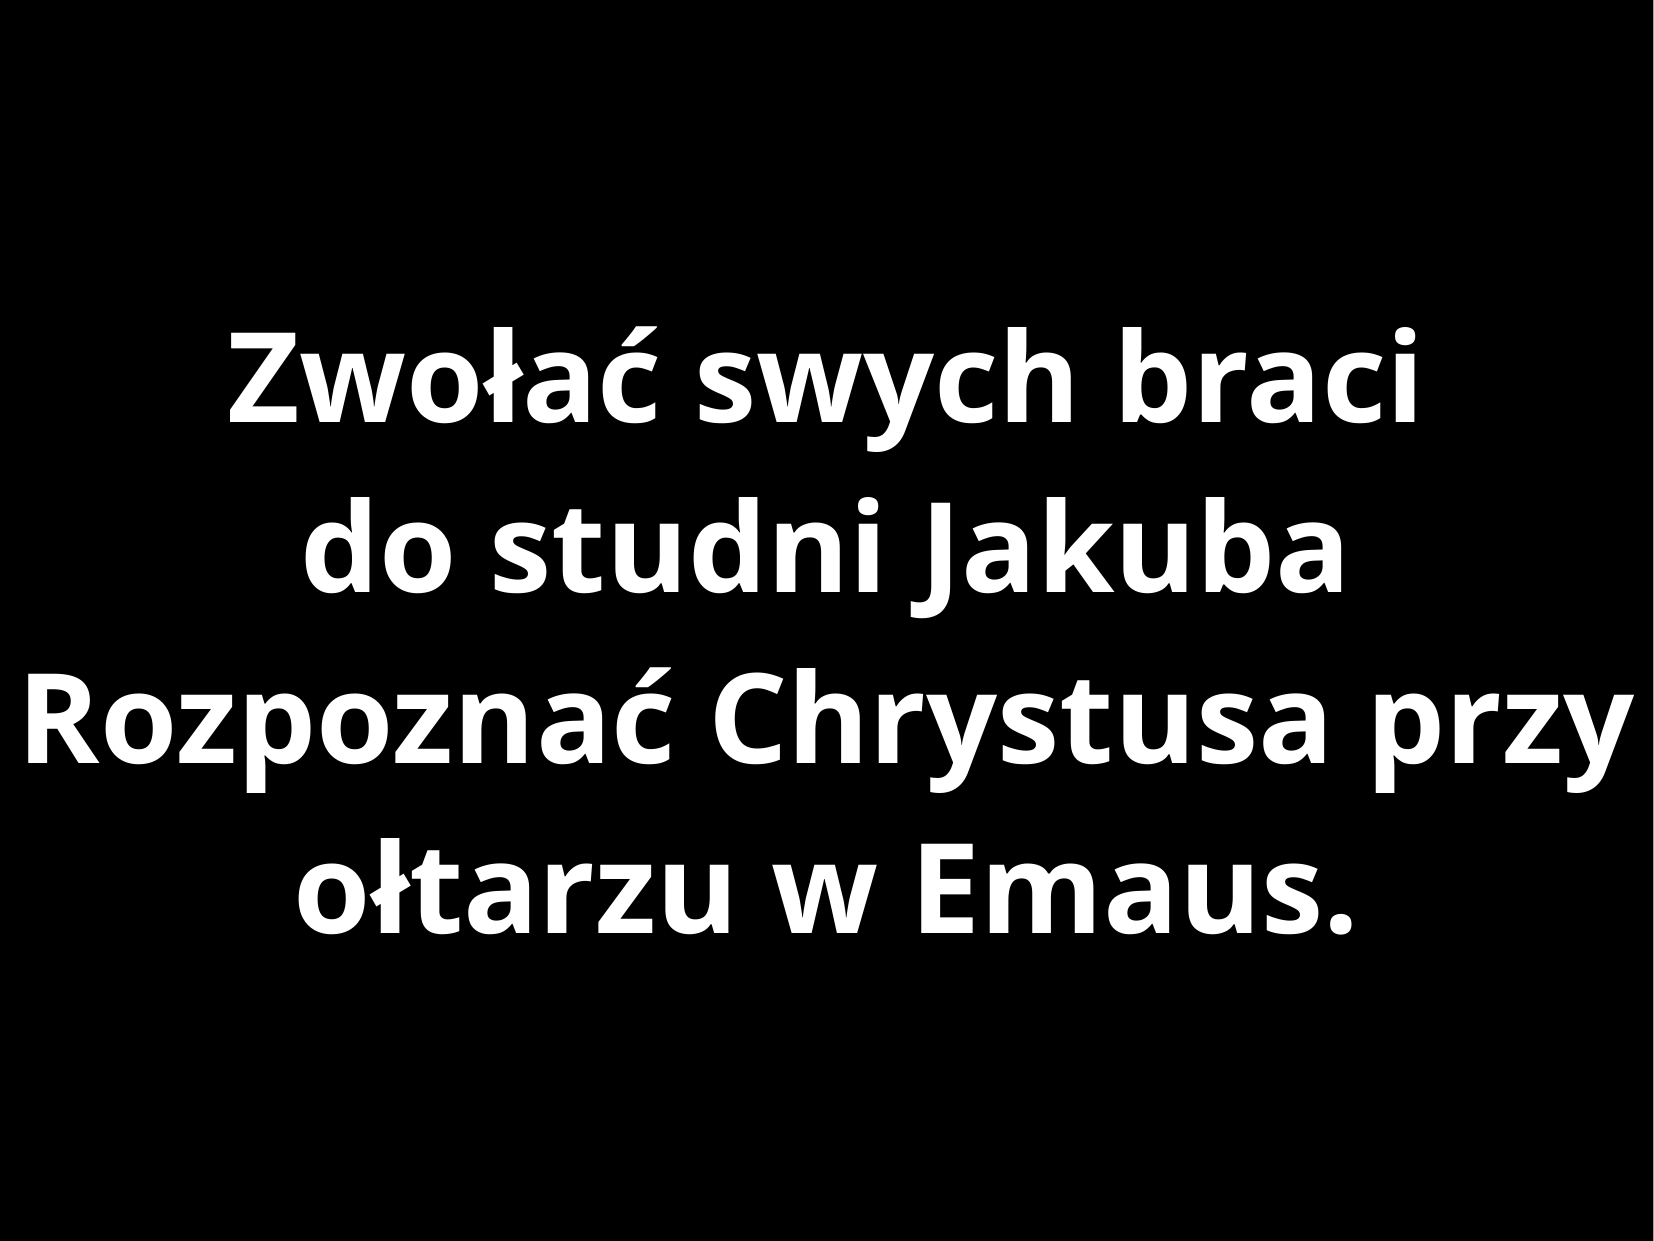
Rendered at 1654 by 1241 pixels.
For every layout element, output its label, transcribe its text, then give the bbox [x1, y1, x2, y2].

title Zwołać swych braci do studni Jakuba Rozpoznać Chrystusa przy ołtarzu w Emaus. [0, 0, 1654, 1241]
